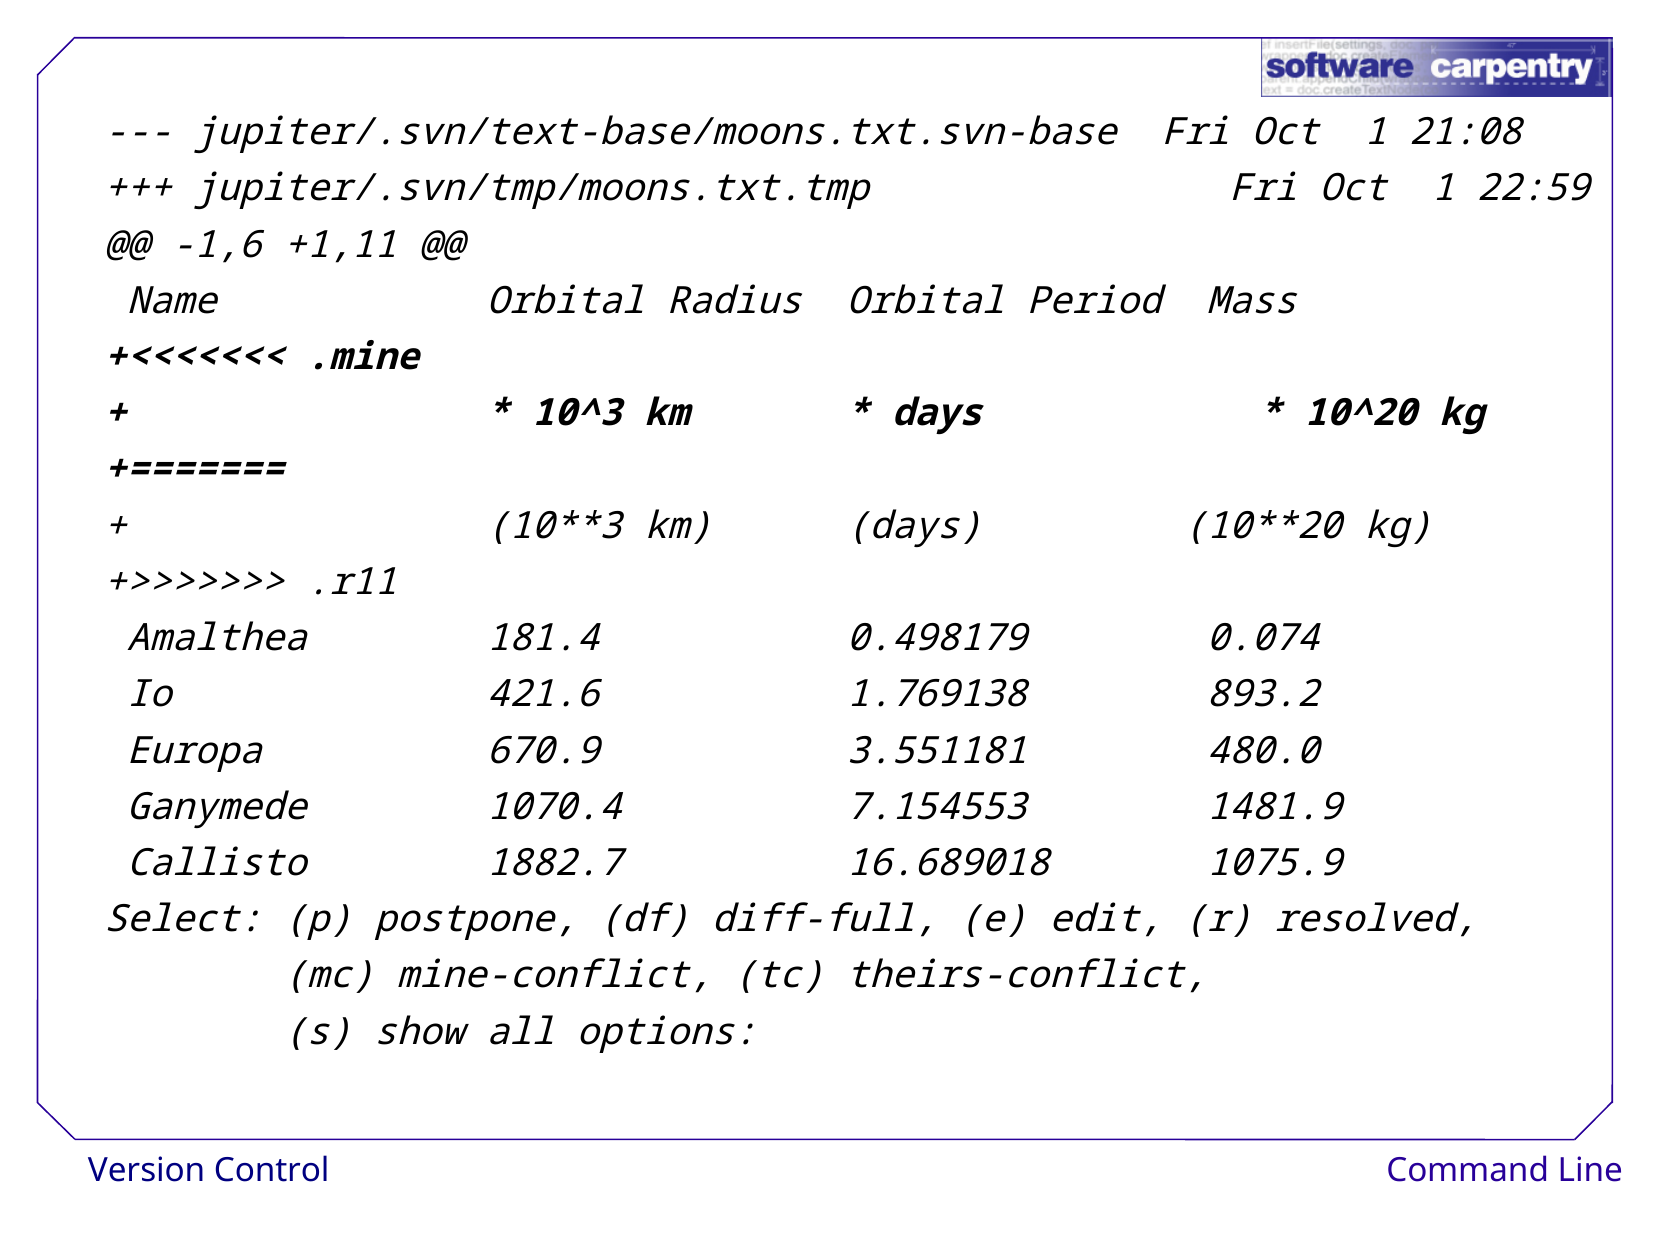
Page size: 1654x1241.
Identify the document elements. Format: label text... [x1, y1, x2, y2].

picture [1261, 39, 1613, 97]
text_box --- jupiter/.svn/text-base/moons.txt.svn-base Fri Oct 1 21:08 +++ jupiter/.svn/tmp/moons.txt.tmp Fri Oct 1 22:59 @@ -1,6 +1,11 @@ Name Orbital Radius Orbital Period Mass +<<<<<<< .mine + * 10^3 km * days * 10^20 kg +======= + (10**3 km) (days) (10**20 kg) +>>>>>>> .r11 Amalthea 181.4 0.498179 0.074 Io 421.6 1.769138 893.2 Europa 670.9 3.551181 480.0 Ganymede 1070.4 7.154553 1481.9 Callisto 1882.7 16.689018 1075.9 Select: (p) postpone, (df) diff-full, (e) edit, (r) resolved, (mc) mine-conflict, (tc) theirs-conflict, (s) show all options: [89, 88, 1572, 1128]
